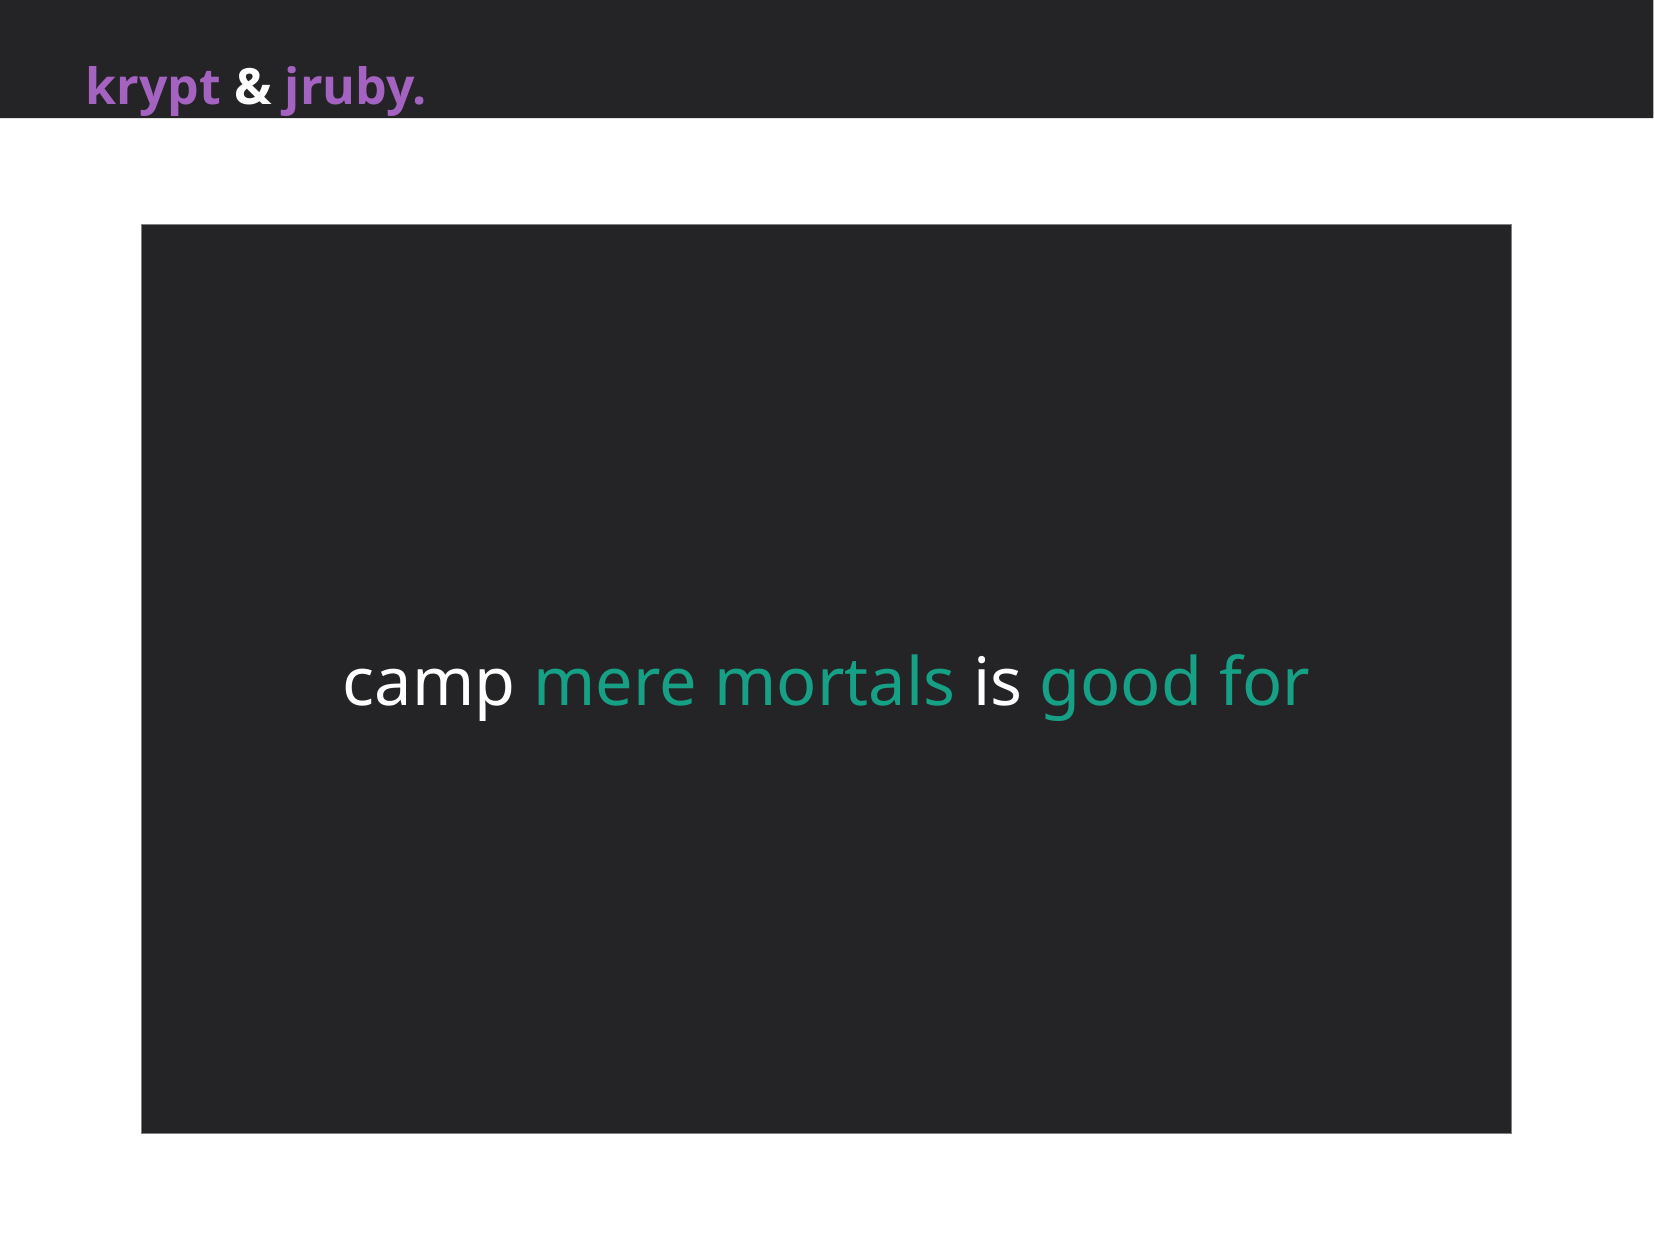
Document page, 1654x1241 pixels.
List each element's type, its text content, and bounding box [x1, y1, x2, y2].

text_box camp mere mortals is good for [141, 224, 1512, 1134]
text_box [0, 0, 1654, 119]
text_box [165, 531, 1441, 1087]
text_box krypt & jruby. [70, 43, 1359, 119]
